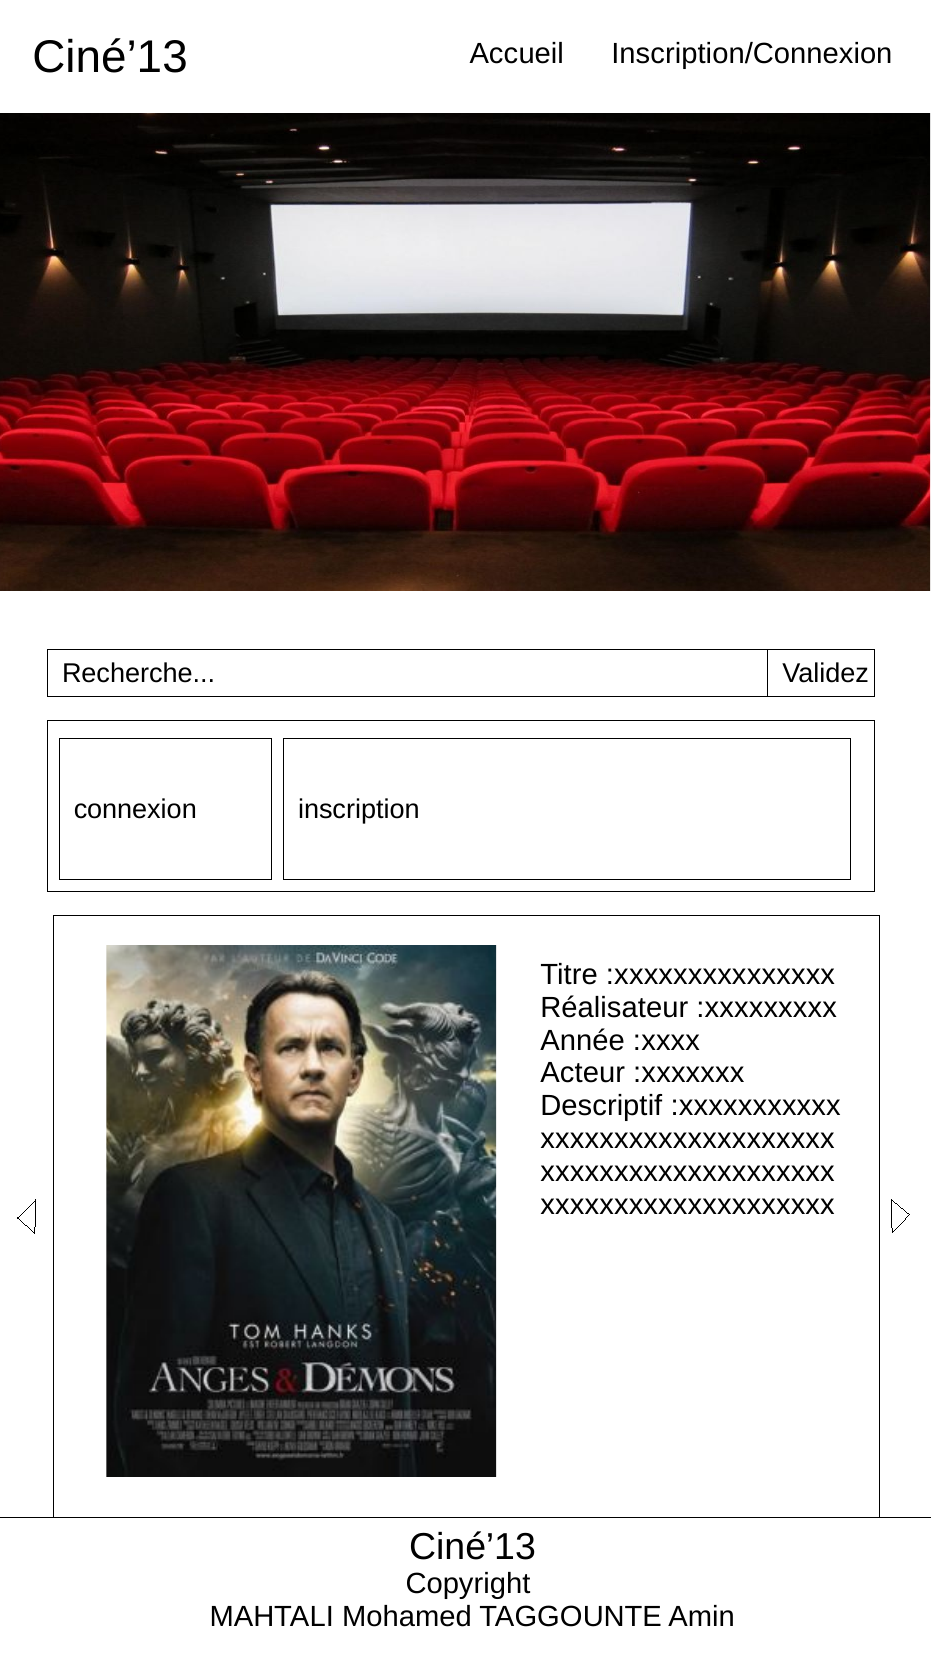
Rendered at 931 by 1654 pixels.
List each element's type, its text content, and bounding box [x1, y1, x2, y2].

text_box Inscription/Connexion [596, 29, 916, 78]
text_box [53, 915, 880, 1517]
text_box inscription [283, 738, 851, 880]
picture [106, 945, 497, 1477]
text_box [47, 720, 875, 892]
text_box Recherche... [47, 649, 767, 697]
picture [0, 113, 931, 591]
text_box Titre :xxxxxxxxxxxxxxx Réalisateur :xxxxxxxxx Année :xxxx Acteur :xxxxxxx Descriptif :xxxxxxxxxxxxxxxxxxxxxxxxxxxxxxxxxxxxxxxxxxxxxxxxxxxxxxxxxxxxxxxxxxxxxxx [525, 950, 857, 1471]
text_box Accueil [454, 29, 585, 78]
text_box Ciné’13 Copyright MAHTALI Mohamed TAGGOUNTE Amin [76, 1517, 869, 1641]
text_box connexion [59, 738, 272, 880]
text_box Ciné’13 [17, 23, 266, 90]
text_box Validez [767, 649, 875, 697]
